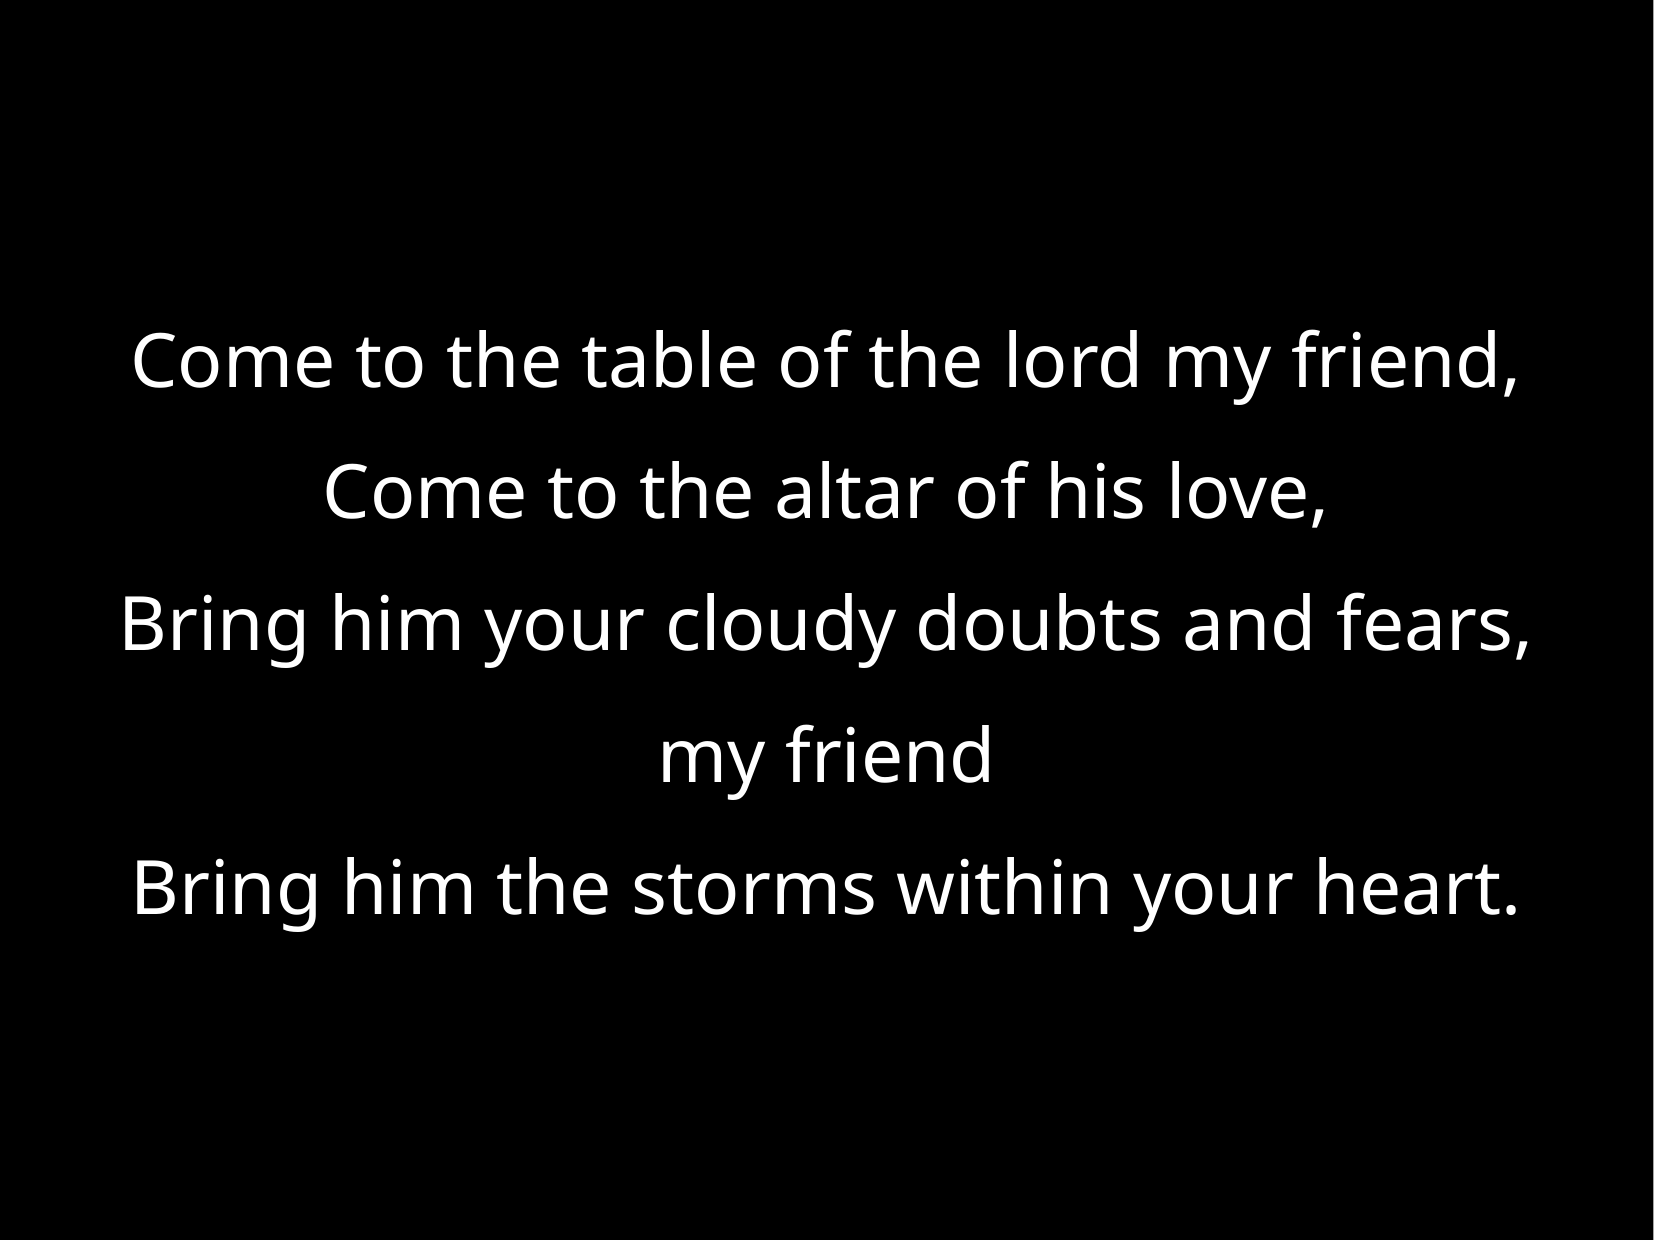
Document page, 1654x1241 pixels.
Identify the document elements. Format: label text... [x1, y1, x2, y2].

list Come to the table of the lord my friend, Come to the altar of his love, Bring him your cloudy doubts and fears, my friend Bring him the storms within your heart. [0, 307, 1654, 1027]
